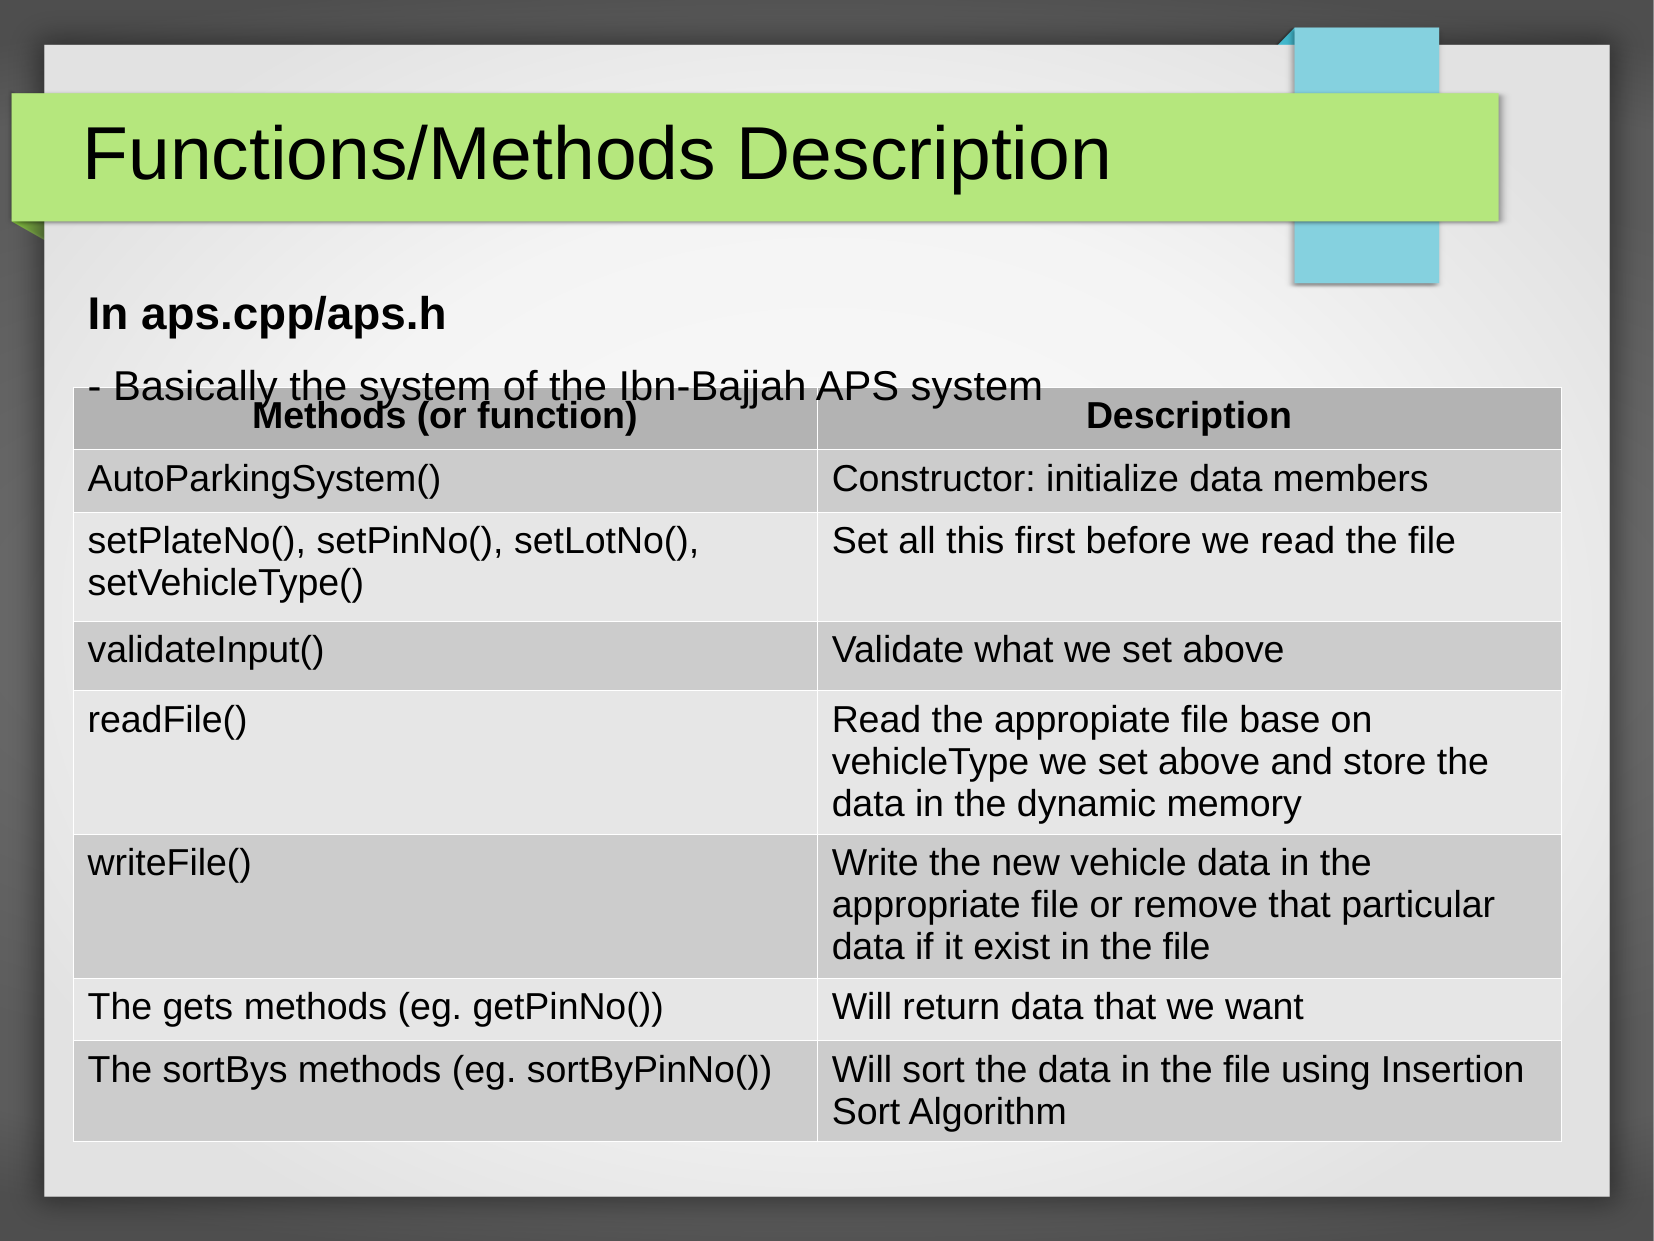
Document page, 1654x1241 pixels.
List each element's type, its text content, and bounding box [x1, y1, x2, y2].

table_cell validateInput() [74, 622, 817, 690]
title Functions/Methods Description [82, 94, 1264, 213]
table_cell The sortBys methods (eg. sortByPinNo()) [74, 1041, 817, 1141]
table_cell Will sort the data in the file using Insertion Sort Algorithm [818, 1041, 1561, 1141]
picture [0, 0, 1654, 1241]
table_cell readFile() [74, 691, 817, 834]
text_box In aps.cpp/aps.h - Basically the system of the Ibn-Bajjah APS system [72, 255, 1055, 379]
table_cell Read the appropiate file base on vehicleType we set above and store the data in the dynamic memory [818, 691, 1561, 834]
table_cell Constructor: initialize data members [818, 450, 1561, 512]
table_cell setPlateNo(), setPinNo(), setLotNo(), setVehicleType() [74, 513, 817, 621]
table_header Methods (or function) [74, 388, 817, 449]
table_cell Set all this first before we read the file [818, 513, 1561, 621]
table_cell writeFile() [74, 835, 817, 978]
table_header Description [818, 388, 1561, 449]
table_cell Validate what we set above [818, 622, 1561, 690]
table_cell AutoParkingSystem() [74, 450, 817, 512]
table_cell Will return data that we want [818, 979, 1561, 1040]
table_cell The gets methods (eg. getPinNo()) [74, 979, 817, 1040]
table_cell Write the new vehicle data in the appropriate file or remove that particular data if it exist in the file [818, 835, 1561, 978]
